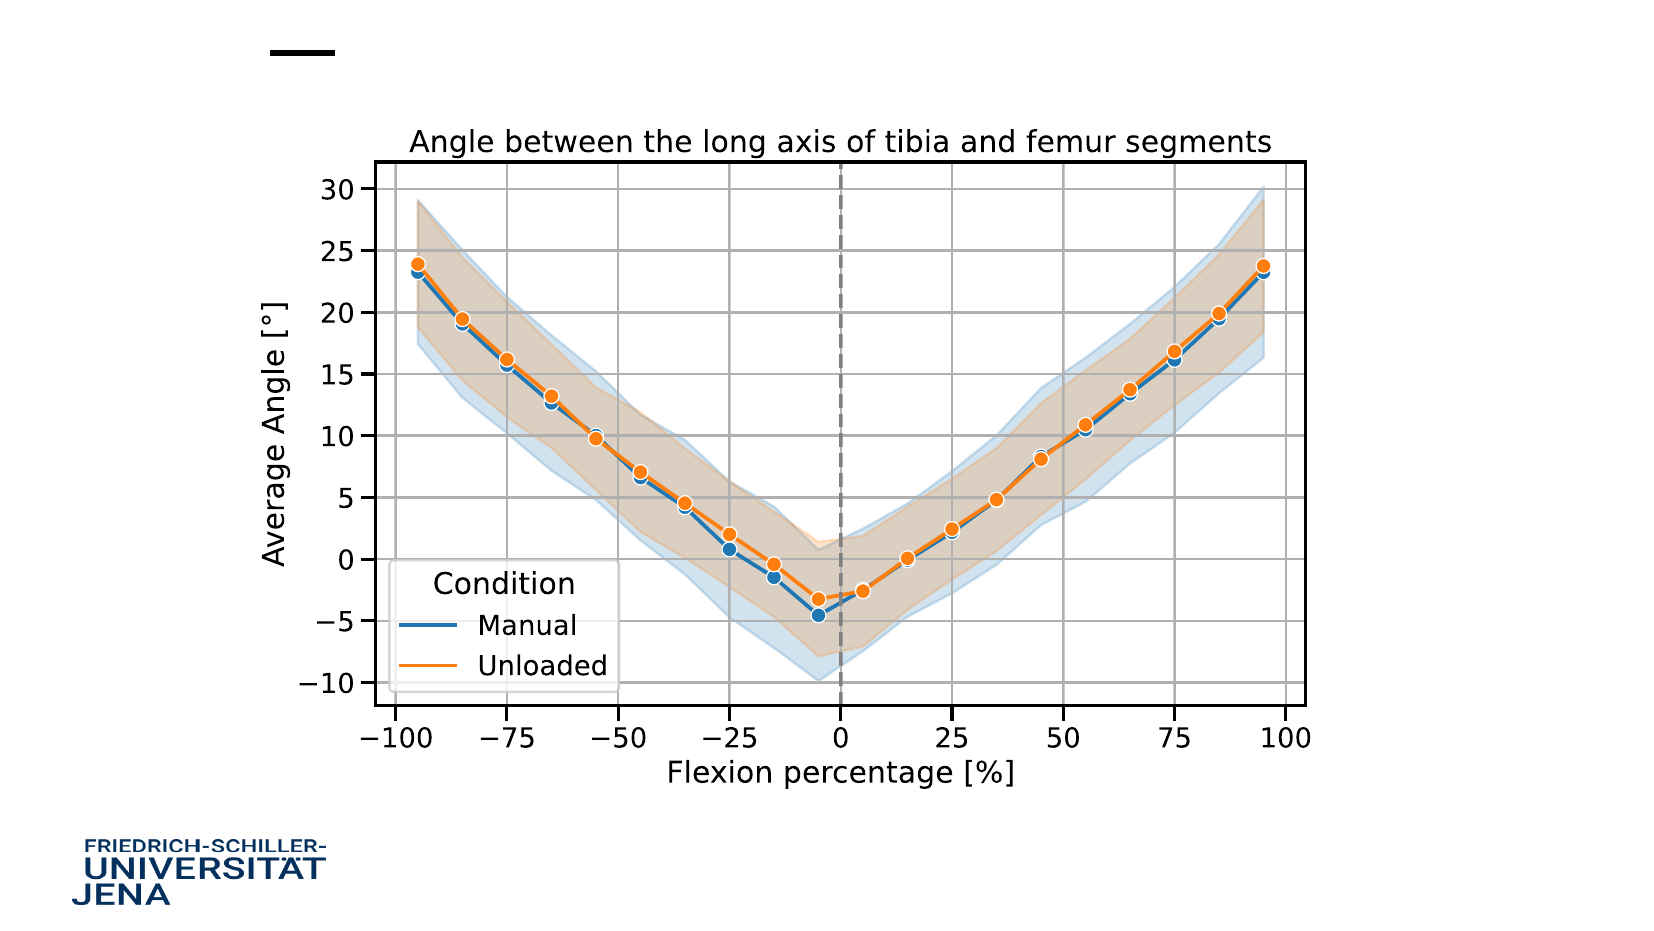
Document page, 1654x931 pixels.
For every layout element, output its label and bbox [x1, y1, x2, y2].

picture [72, 839, 326, 905]
picture [225, 75, 1427, 797]
